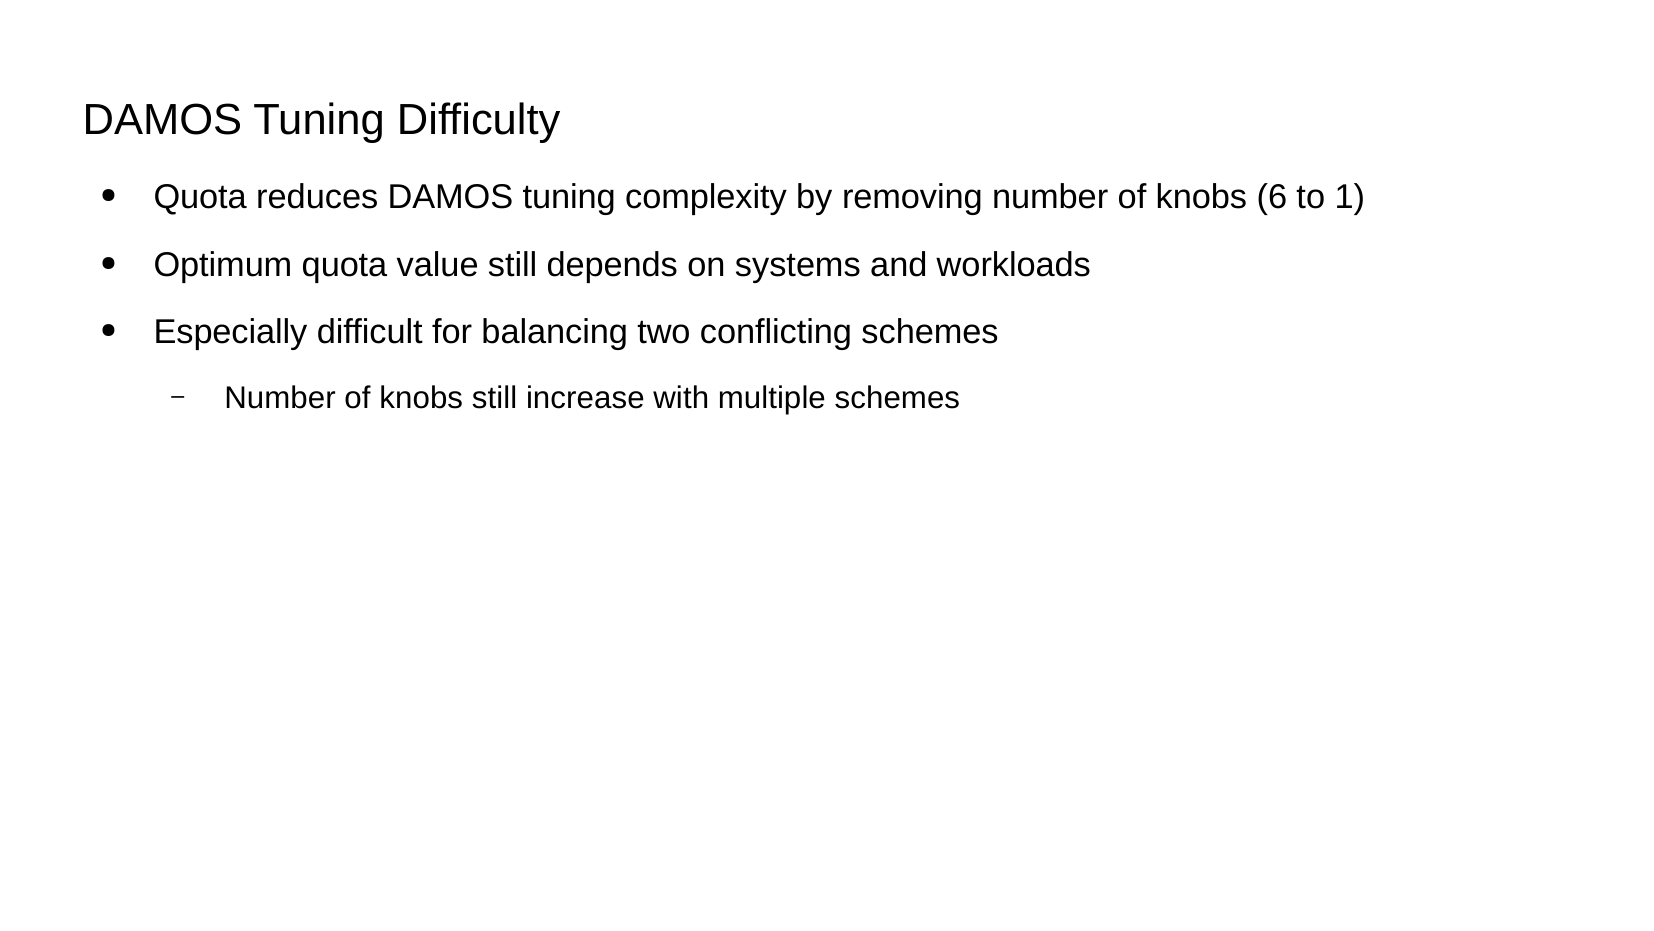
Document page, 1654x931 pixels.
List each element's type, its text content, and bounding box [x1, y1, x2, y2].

list Quota reduces DAMOS tuning complexity by removing number of knobs (6 to 1) Optimum quota value still depends on systems and workloads Especially difficult for balancing two conflicting schemes Number of knobs still increase with multiple schemes [82, 177, 1571, 833]
title DAMOS Tuning Difficulty [82, 81, 1571, 157]
